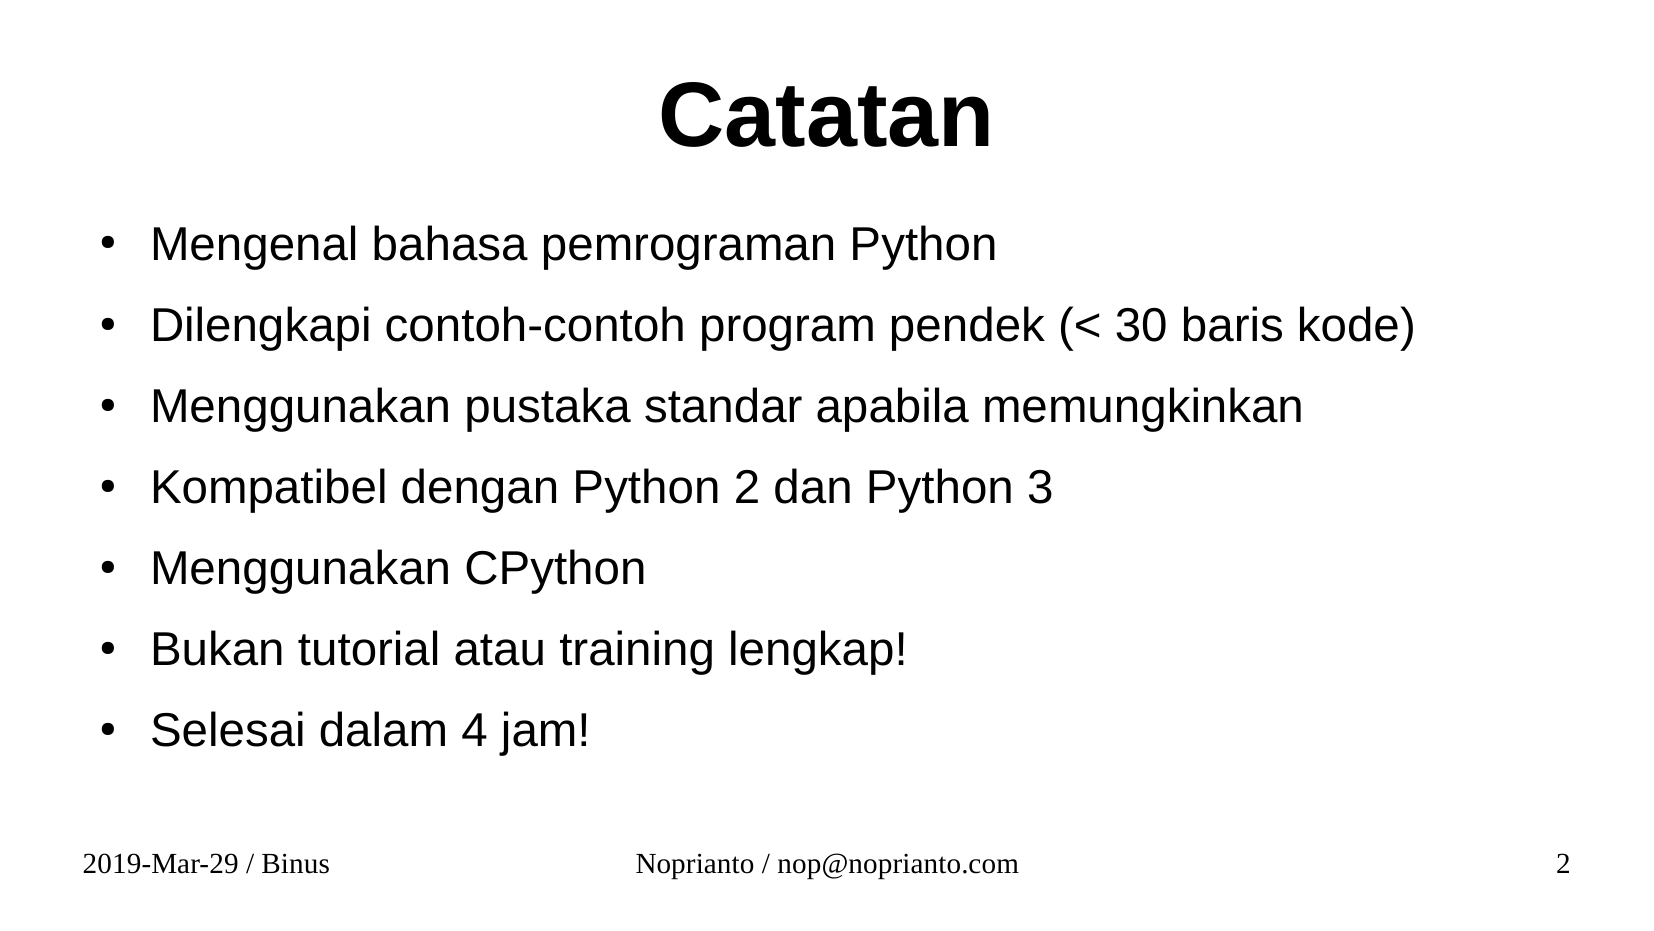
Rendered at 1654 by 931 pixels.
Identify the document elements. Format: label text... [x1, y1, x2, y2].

list Mengenal bahasa pemrograman Python Dilengkapi contoh-contoh program pendek (< 30 baris kode) Menggunakan pustaka standar apabila memungkinkan Kompatibel dengan Python 2 dan Python 3 Menggunakan CPython Bukan tutorial atau training lengkap! Selesai dalam 4 jam! [82, 217, 1571, 758]
title Catatan [82, 37, 1571, 193]
